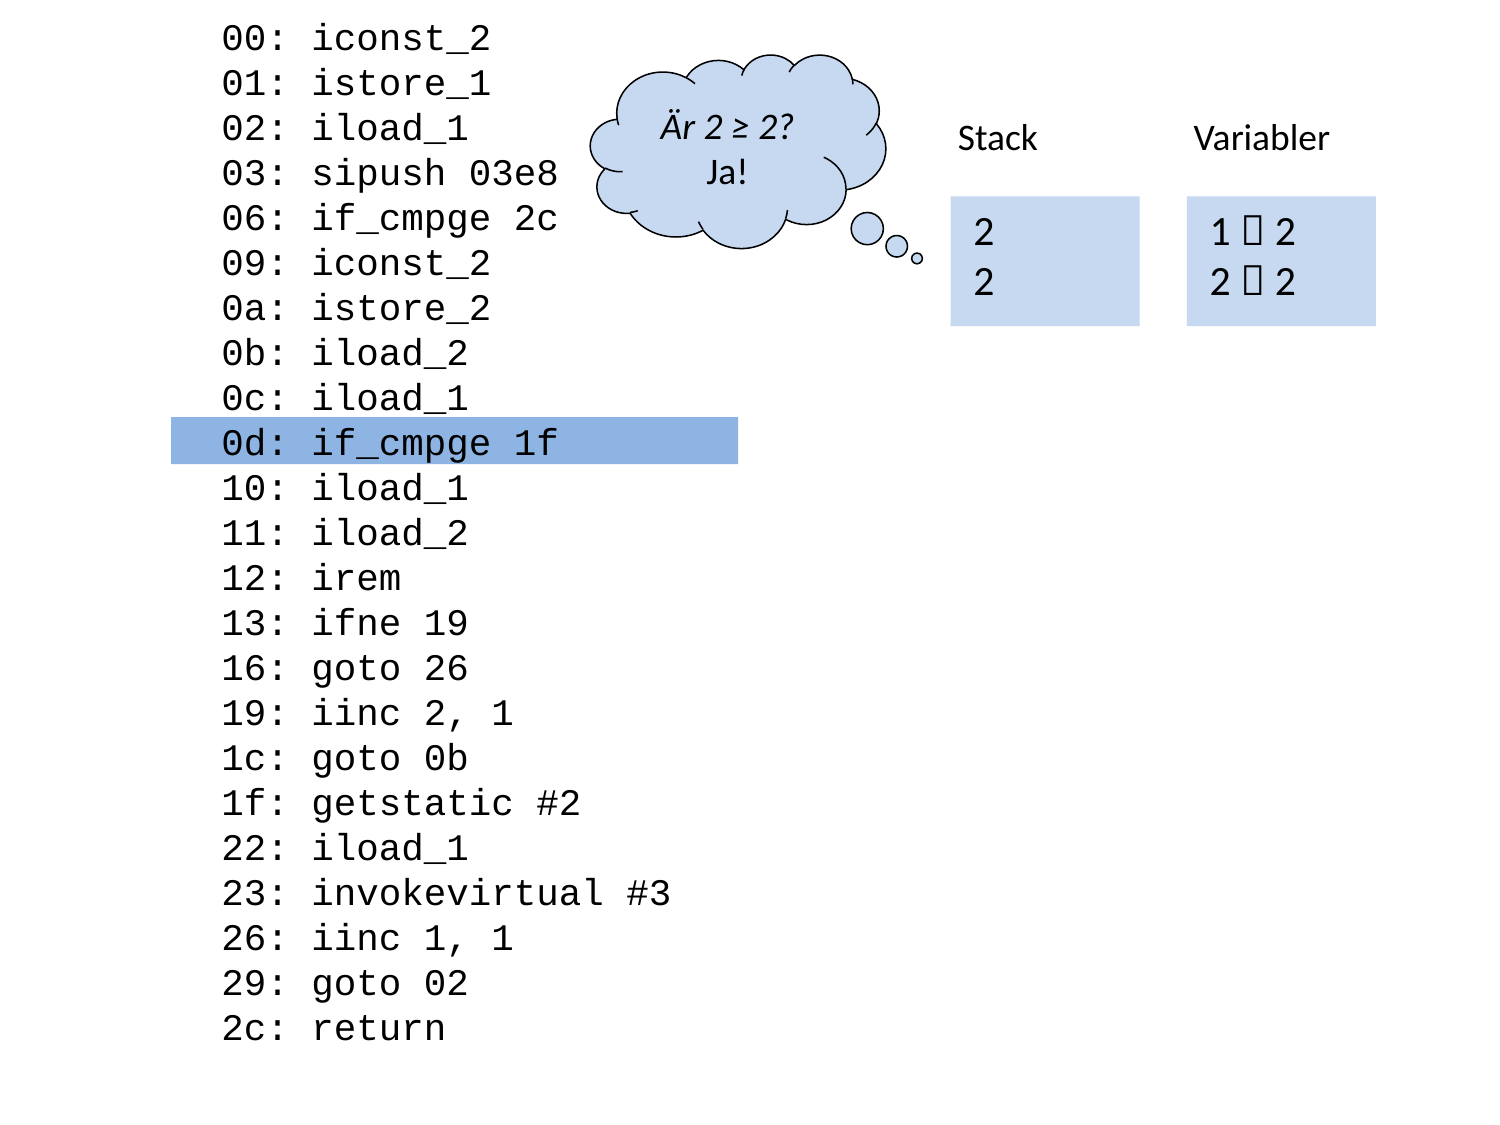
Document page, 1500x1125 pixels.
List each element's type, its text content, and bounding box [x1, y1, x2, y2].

text_box 2 2 [958, 196, 1010, 312]
text_box 1  2 2  2 [1194, 196, 1328, 312]
text_box [703, 417, 739, 465]
text_box Stack [943, 105, 1053, 165]
text_box Är 2 ≥ 2? Ja! [886, 235, 908, 258]
text_box Variabler [1178, 105, 1345, 165]
text_box [1186, 196, 1376, 327]
text_box [171, 417, 206, 465]
text_box [950, 196, 1140, 327]
text_box Är 2 ≥ 2? Ja! [851, 212, 884, 245]
text_box Är 2 ≥ 2? Ja! [590, 55, 886, 249]
text_box 00: iconst_2 01: istore_1 02: iload_1 03: sipush 03e8 06: if_cmpge 2c 09: iconst_2 0a: istore_2 0b: iload_2 0c: iload_1 0d: if_cmpge 1f 10: iload_1 11: iload_2 12: irem 13: ifne 19 16: goto 26 19: iinc 2, 1 1c: goto 0b 1f: getstatic #2 22: iload_1 23: invokevirtual #3 26: iinc 1, 1 29: goto 02 2c: return [206, 5, 703, 1056]
